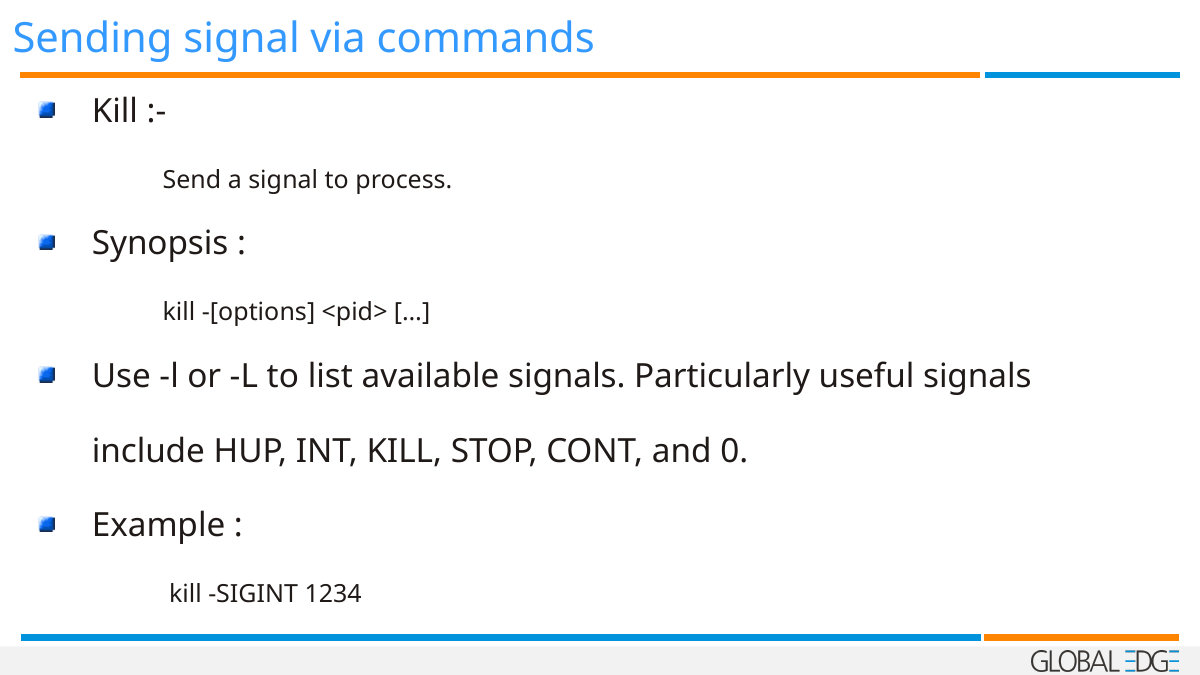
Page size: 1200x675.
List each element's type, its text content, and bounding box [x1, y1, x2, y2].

title Sending signal via commands [12, 9, 1088, 63]
picture [1031, 650, 1179, 672]
list Kill :- Send a signal to process. Synopsis : kill -[options] <pid> […] Use -l or -L to list available signals. Particularly useful signals include HUP, INT, KILL, STOP, CONT, and 0. Example : kill -SIGINT 1234 [21, 86, 1182, 627]
